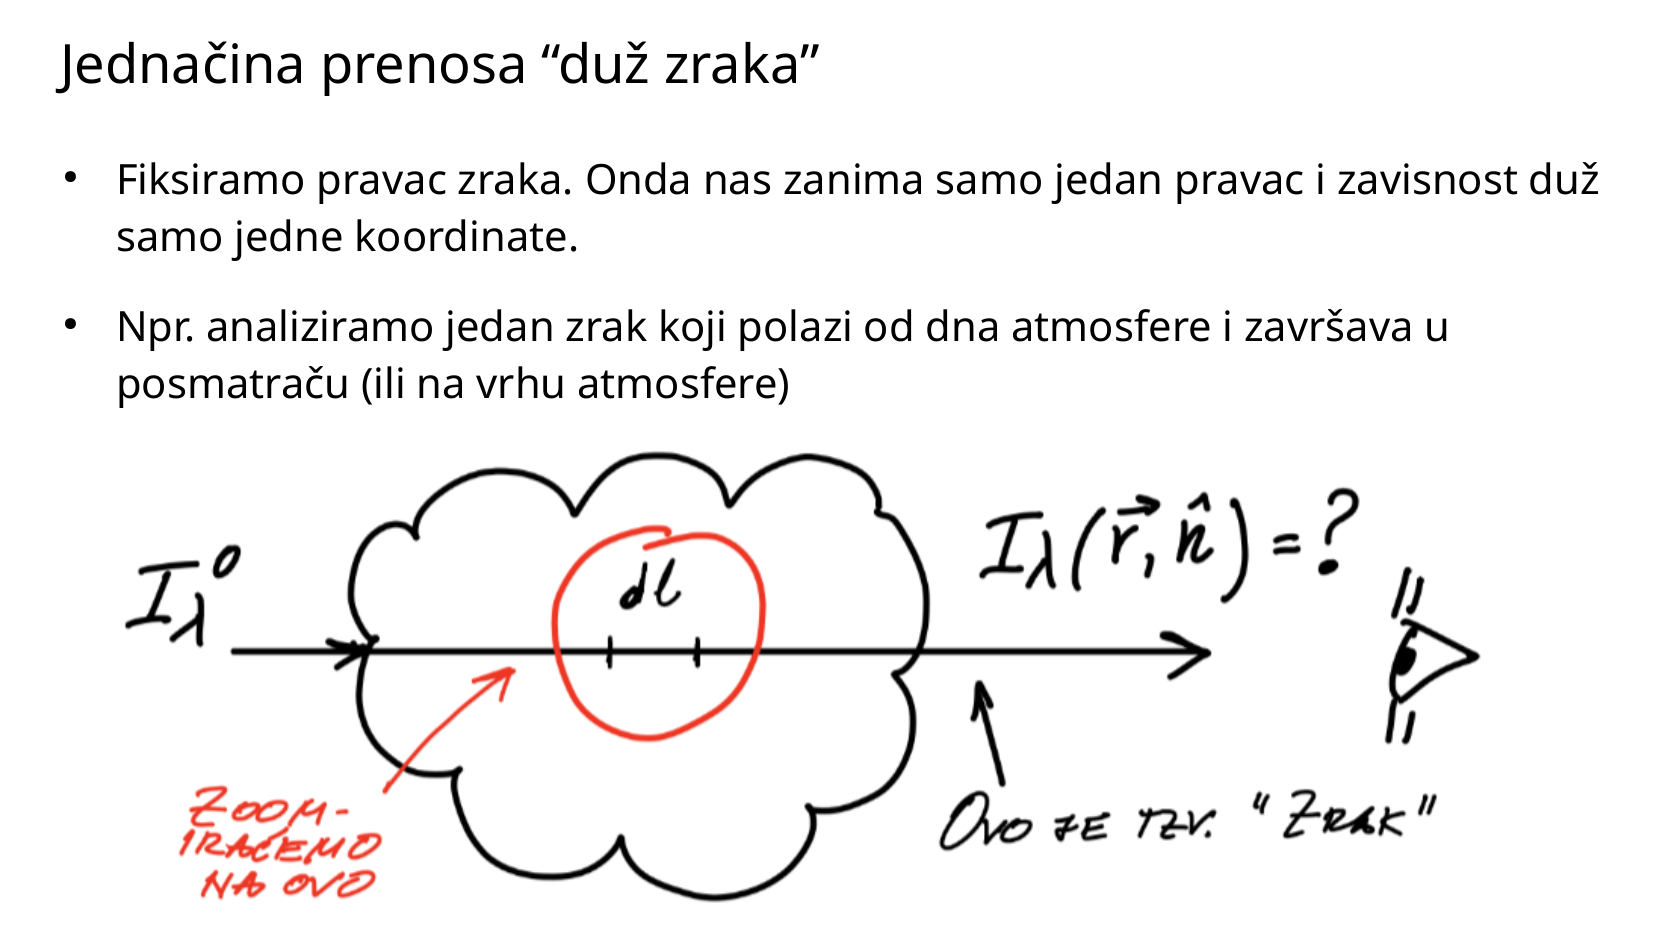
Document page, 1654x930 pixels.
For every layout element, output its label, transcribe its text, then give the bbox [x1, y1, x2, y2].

list Fiksiramo pravac zraka. Onda nas zanima samo jedan pravac i zavisnost duž samo jedne koordinate. Npr. analiziramo jedan zrak koji polazi od dna atmosfere i završava u posmatraču (ili na vrhu atmosfere) [45, 149, 1635, 880]
picture [82, 408, 1538, 930]
title Jednačina prenosa “duž zraka” [59, 13, 1648, 113]
